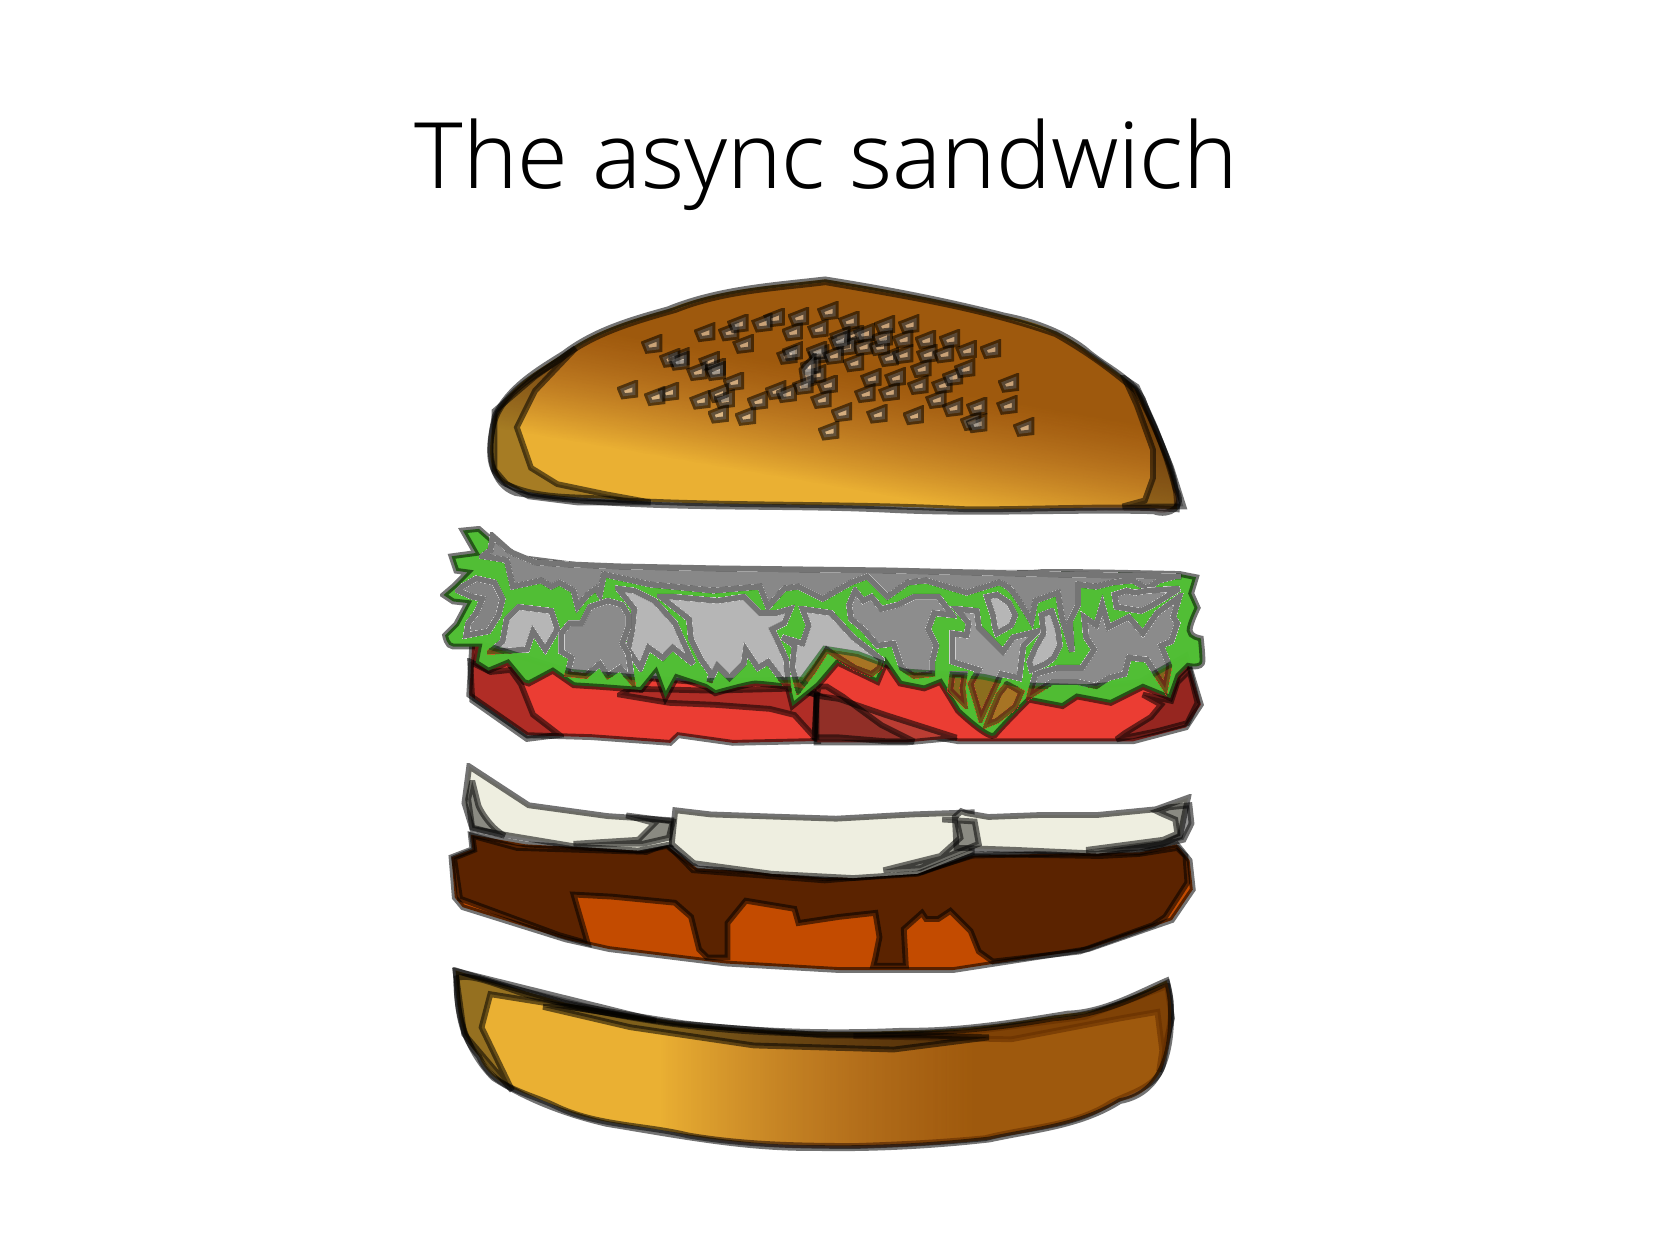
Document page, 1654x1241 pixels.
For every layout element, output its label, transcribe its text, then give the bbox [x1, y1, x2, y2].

title The async sandwich [82, 49, 1571, 257]
picture [438, 276, 1206, 1152]
